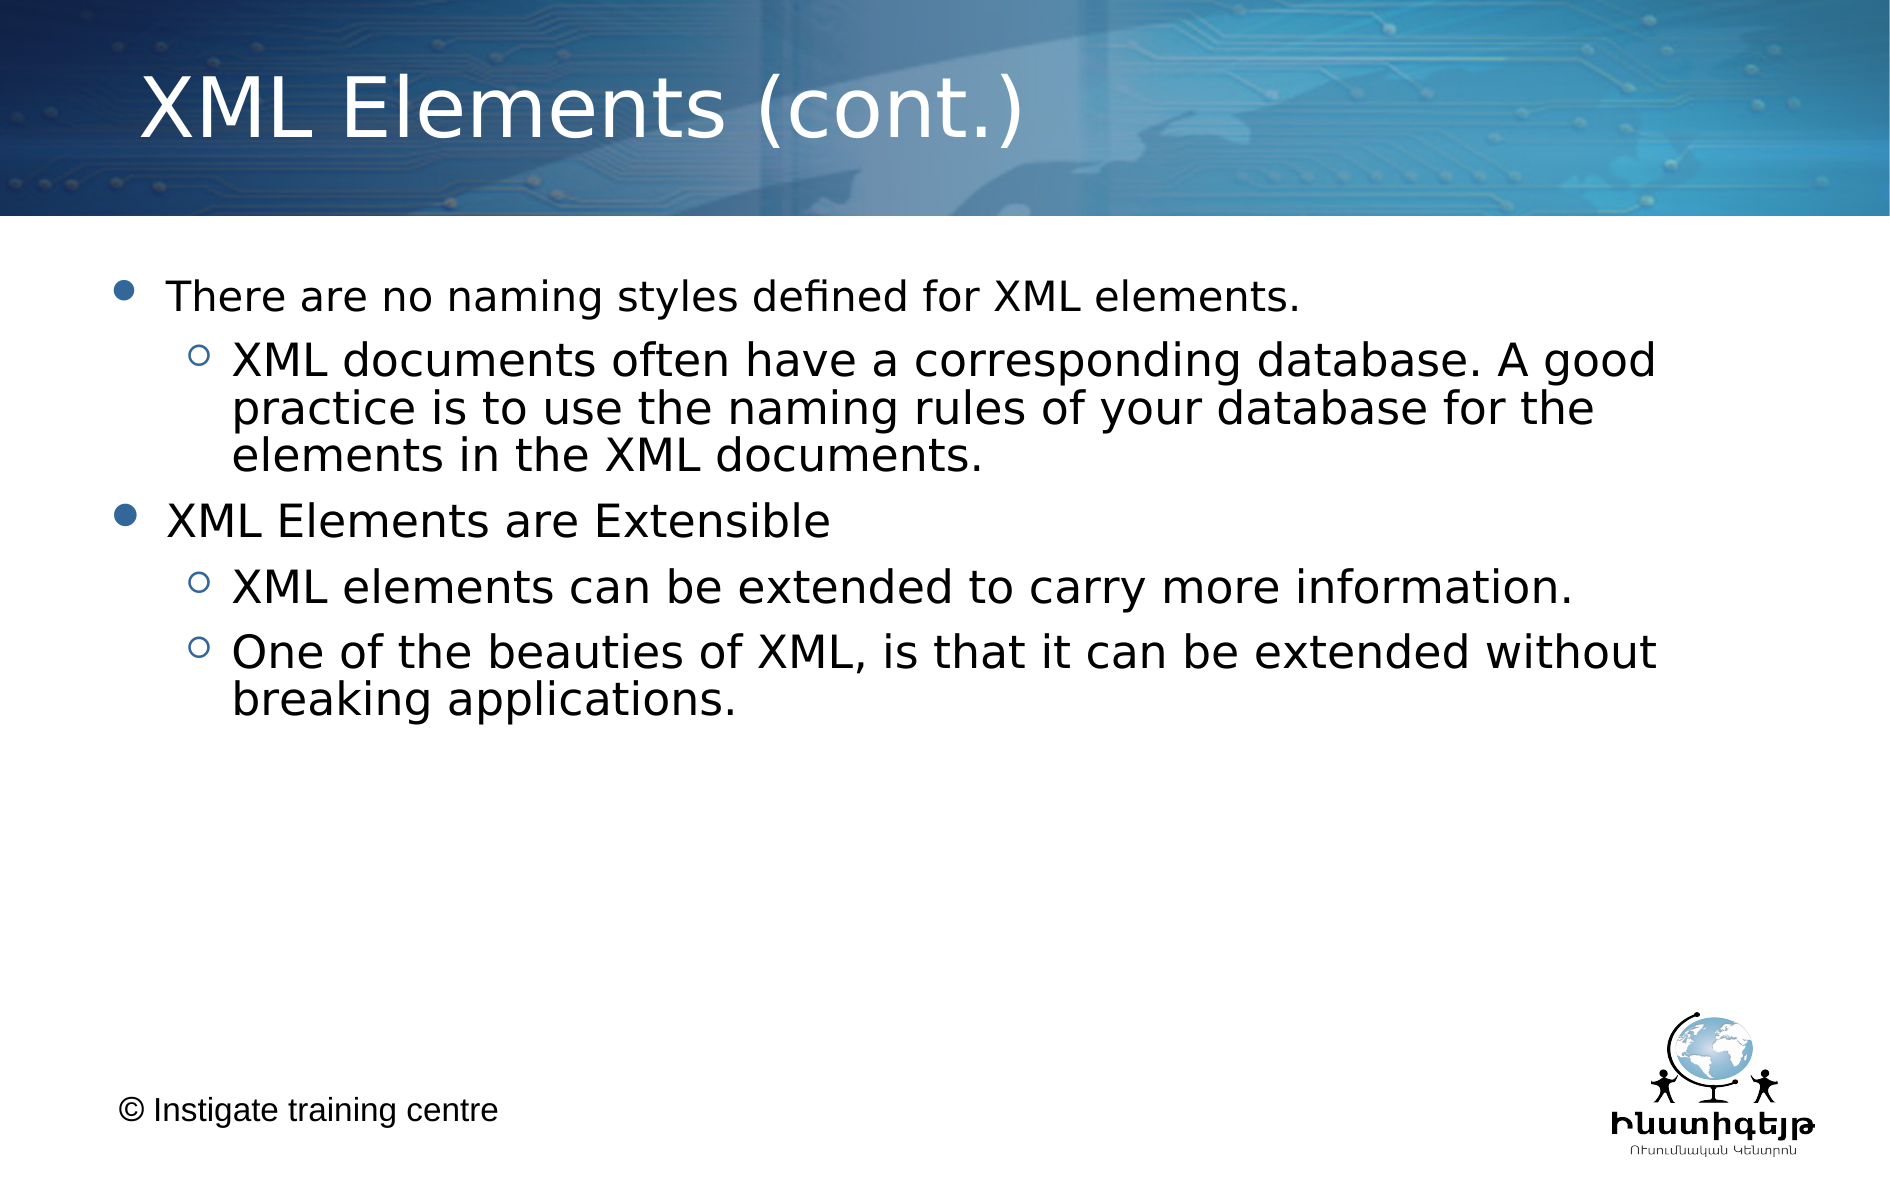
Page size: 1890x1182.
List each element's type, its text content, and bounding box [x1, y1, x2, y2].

list There are no naming styles defined for XML elements. XML documents often have a corresponding database. A good practice is to use the naming rules of your database for the elements in the XML documents. XML Elements are Extensible XML elements can be extended to carry more information. One of the beauties of XML, is that it can be extended without breaking applications. [110, 276, 1801, 295]
picture [0, 0, 1890, 216]
picture [1612, 1012, 1815, 1157]
text_box XML Elements (cont.) [138, 82, 1801, 87]
